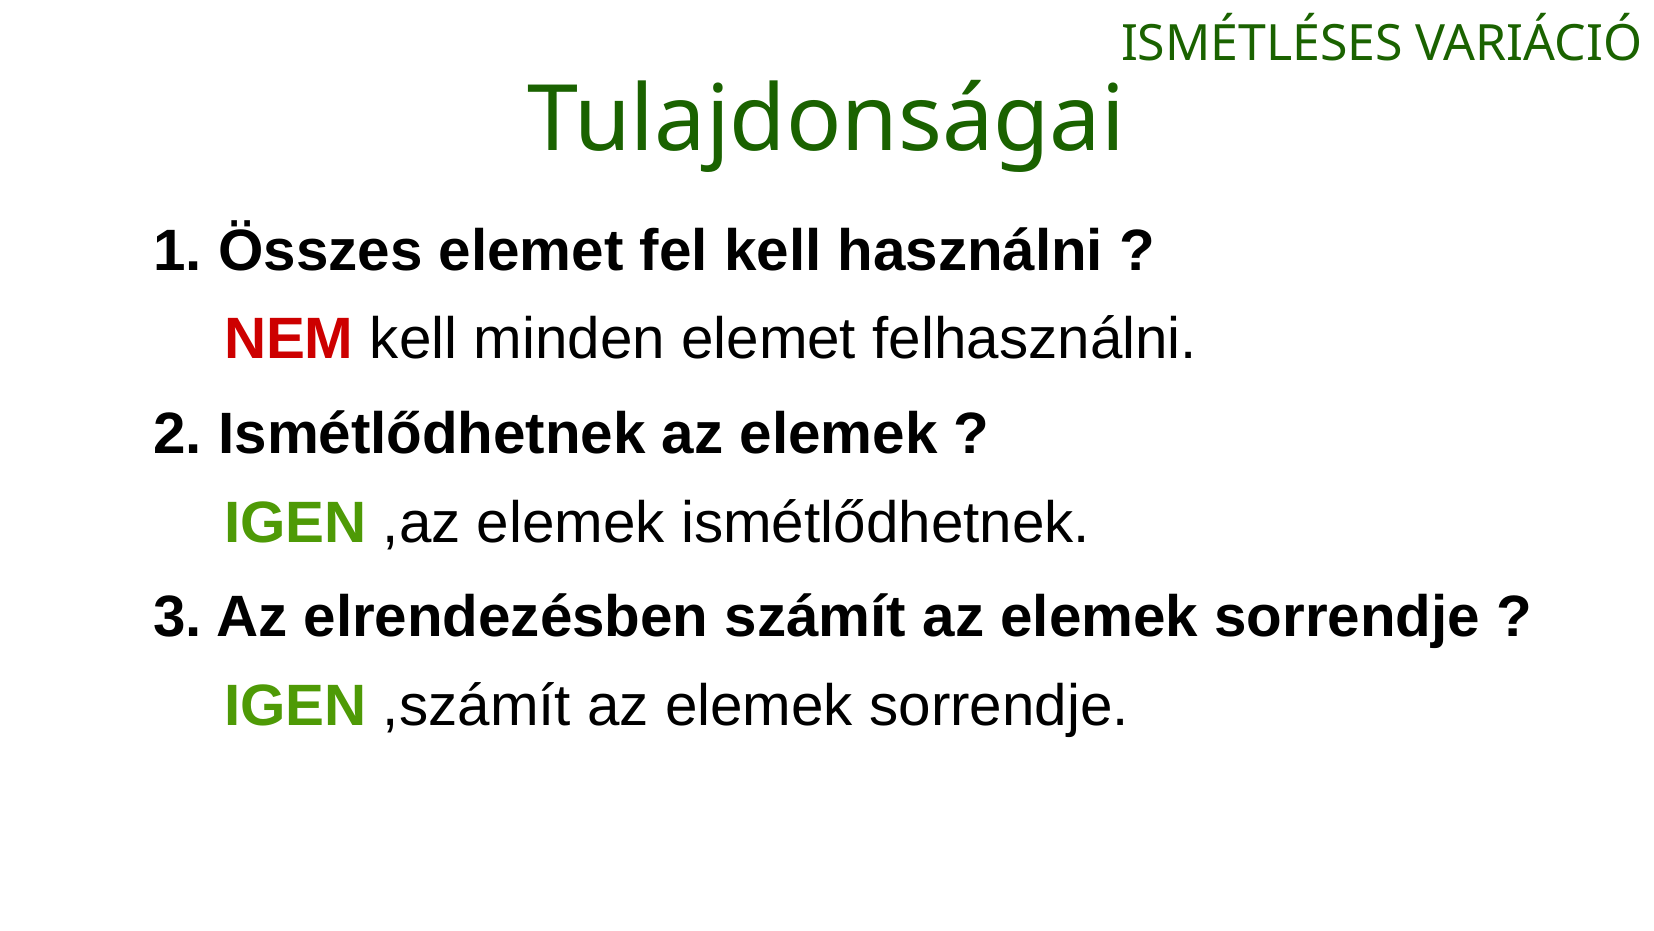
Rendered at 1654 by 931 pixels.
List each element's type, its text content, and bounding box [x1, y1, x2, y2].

list 1. Összes elemet fel kell használni ? NEM kell minden elemet felhasználni. 2. Ismétlődhetnek az elemek ? IGEN ,az elemek ismétlődhetnek. 3. Az elrendezésben számít az elemek sorrendje ? IGEN ,számít az elemek sorrendje. [82, 217, 1571, 841]
title ISMÉTLÉSES VARIÁCIÓ [1110, 0, 1654, 144]
title Tulajdonságai [82, 37, 1571, 193]
